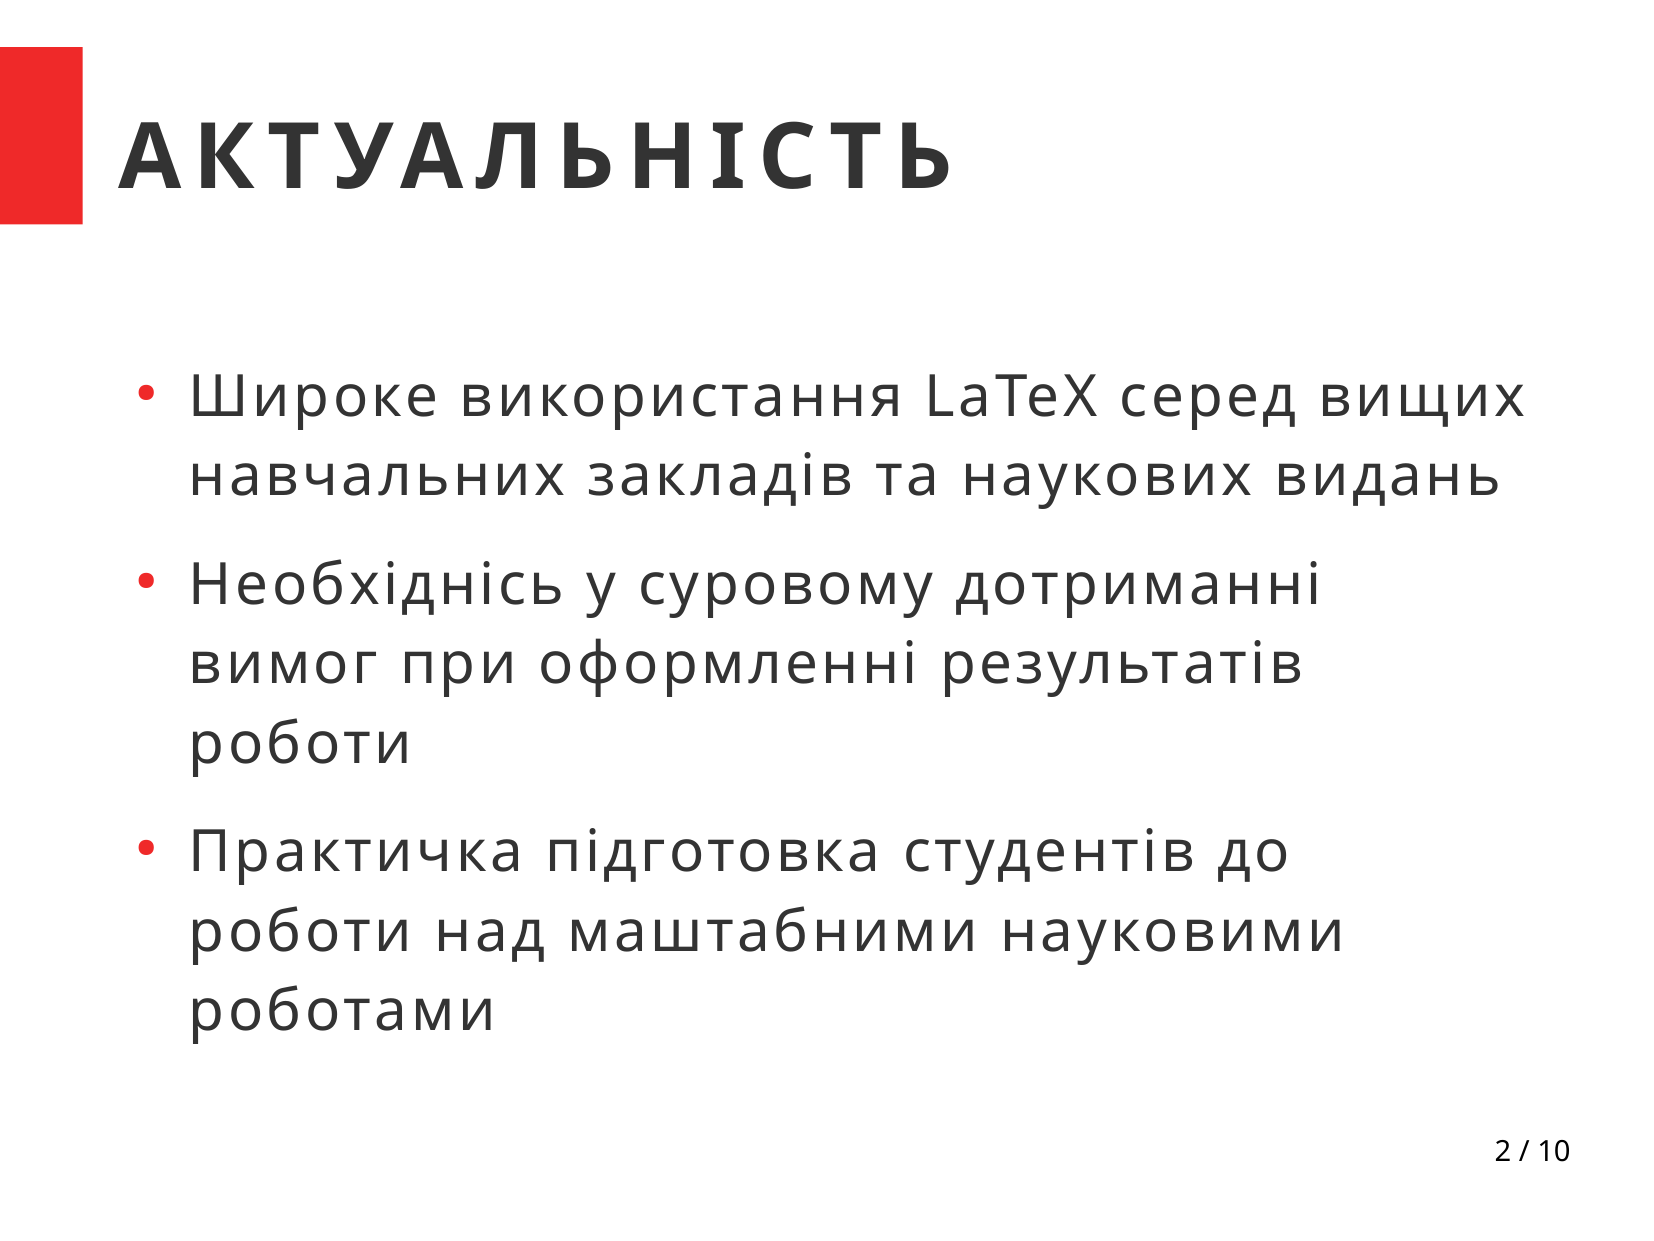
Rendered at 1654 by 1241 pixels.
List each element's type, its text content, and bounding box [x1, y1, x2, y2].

list Широке використання LaTeX серед вищих навчальних закладів та наукових видань Необхіднісь у суровому дотриманні вимог при оформленні результатів роботи Практичка підготовка студентів до роботи над маштабними науковими роботами [118, 354, 1536, 1074]
title Актуальність [118, 49, 1571, 257]
